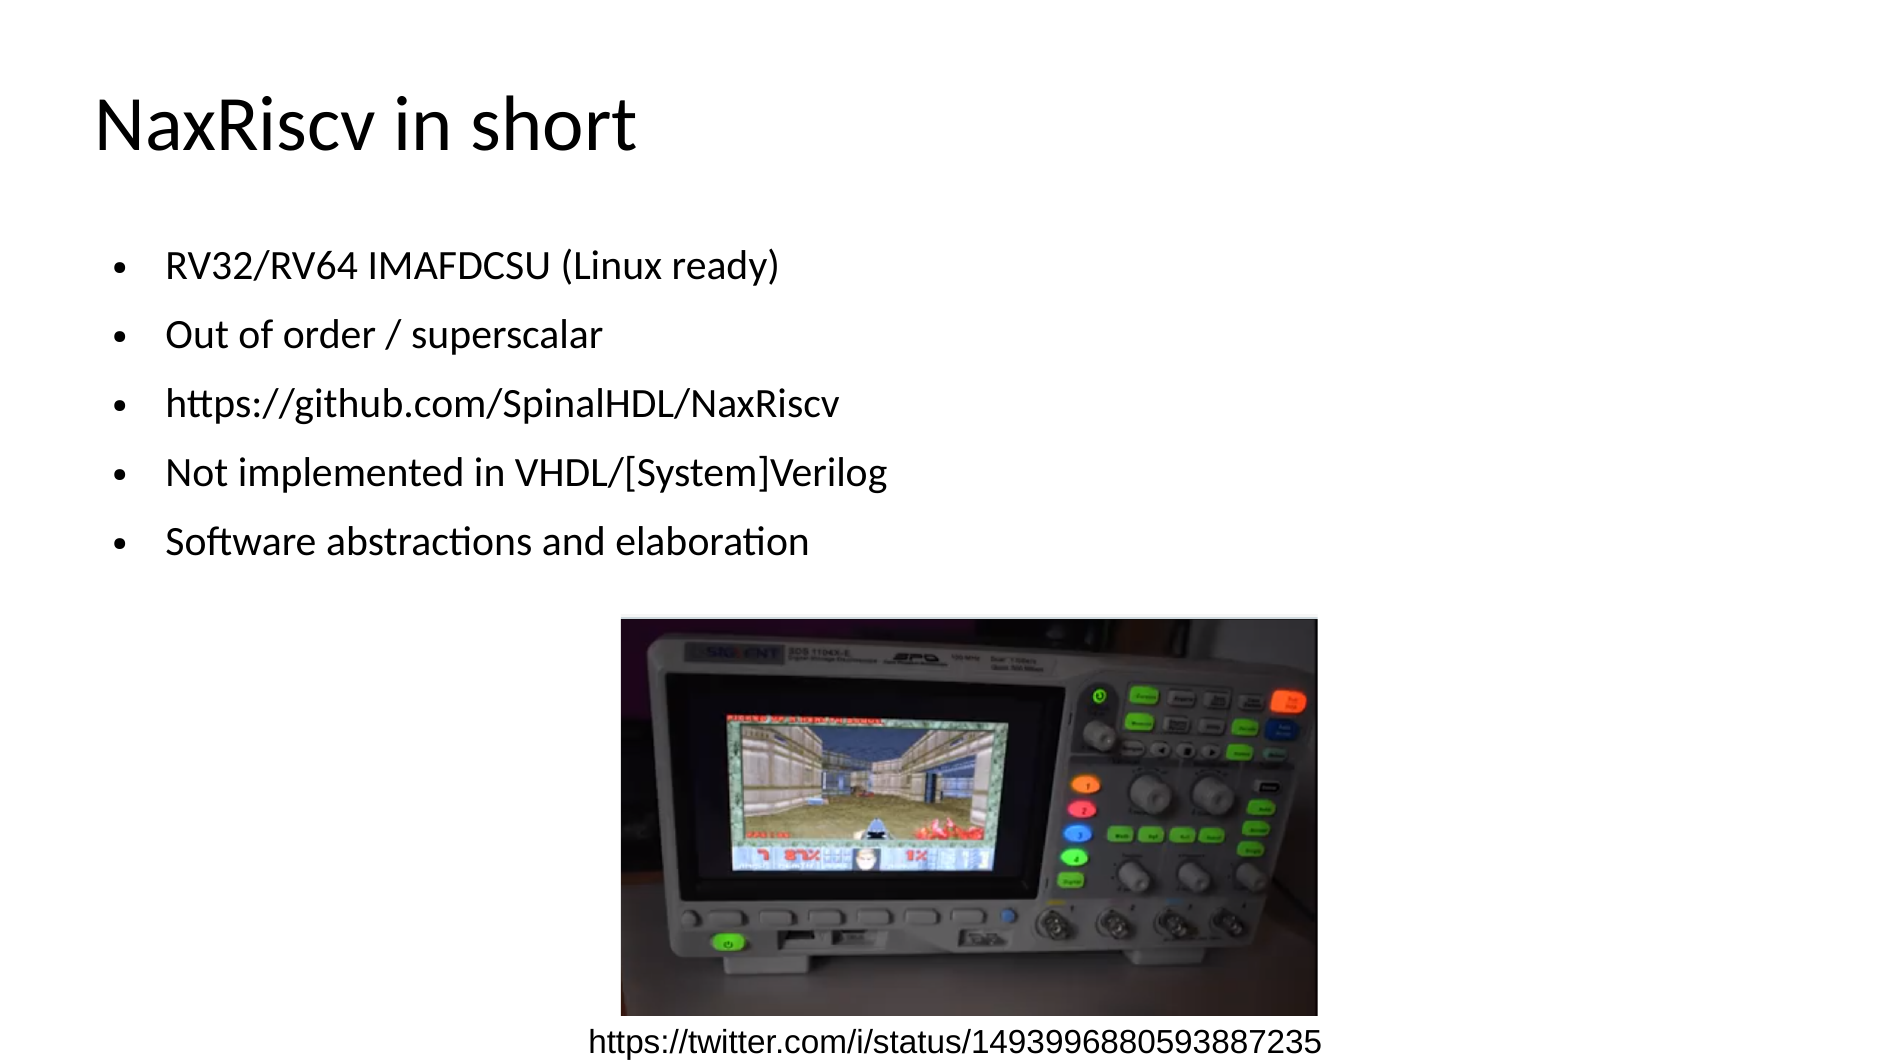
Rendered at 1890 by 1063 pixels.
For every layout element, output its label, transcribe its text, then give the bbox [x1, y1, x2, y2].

picture [620, 614, 1318, 1015]
text_box https://twitter.com/i/status/1493996880593887235 [573, 1015, 1430, 1063]
list RV32/RV64 IMAFDCSU (Linux ready) Out of order / superscalar https://github.com/SpinalHDL/NaxRiscv Not implemented in VHDL/[System]Verilog Software abstractions and elaboration [94, 248, 1878, 1063]
title NaxRiscv in short [94, 42, 1796, 220]
